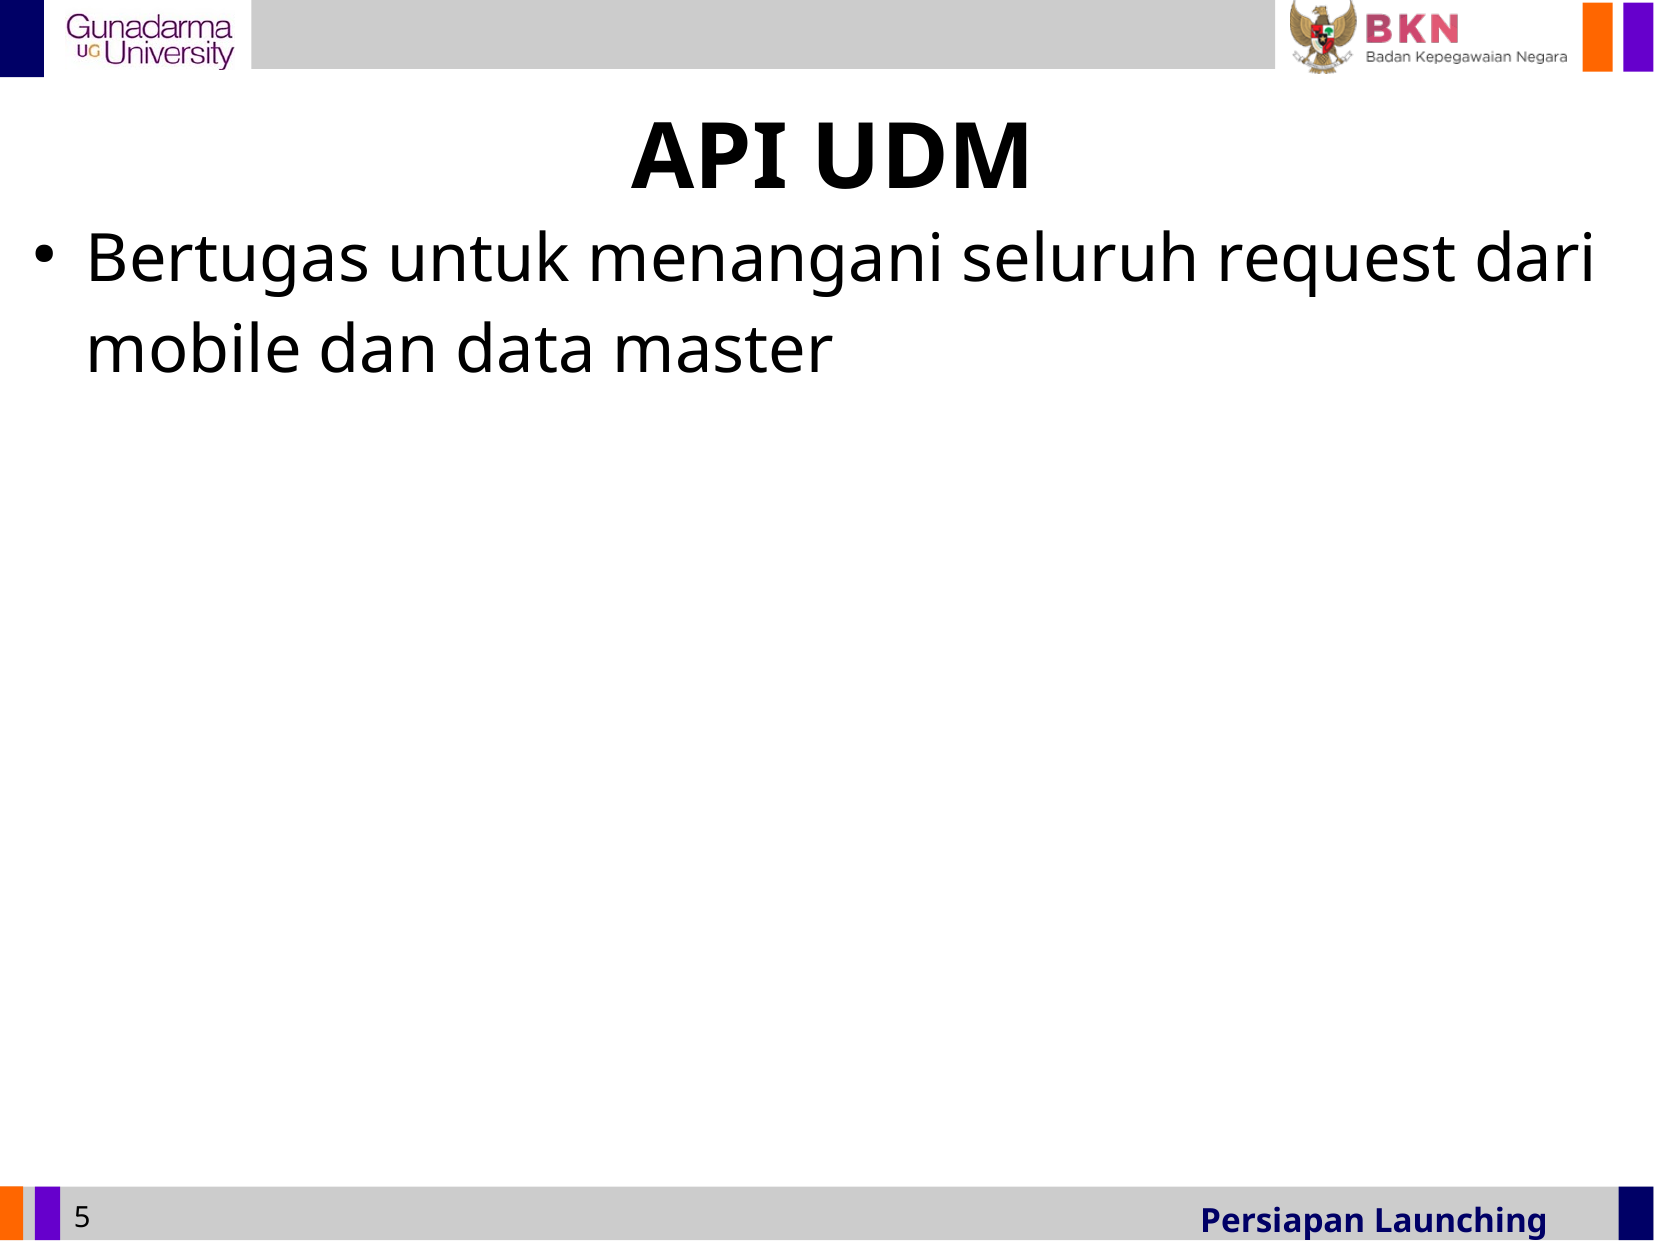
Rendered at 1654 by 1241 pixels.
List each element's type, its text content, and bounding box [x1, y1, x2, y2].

picture [65, 0, 235, 70]
title API UDM [77, 90, 1591, 210]
list Bertugas untuk menangani seluruh request dari mobile dan data master [14, 210, 1630, 1176]
picture [1290, 0, 1567, 74]
